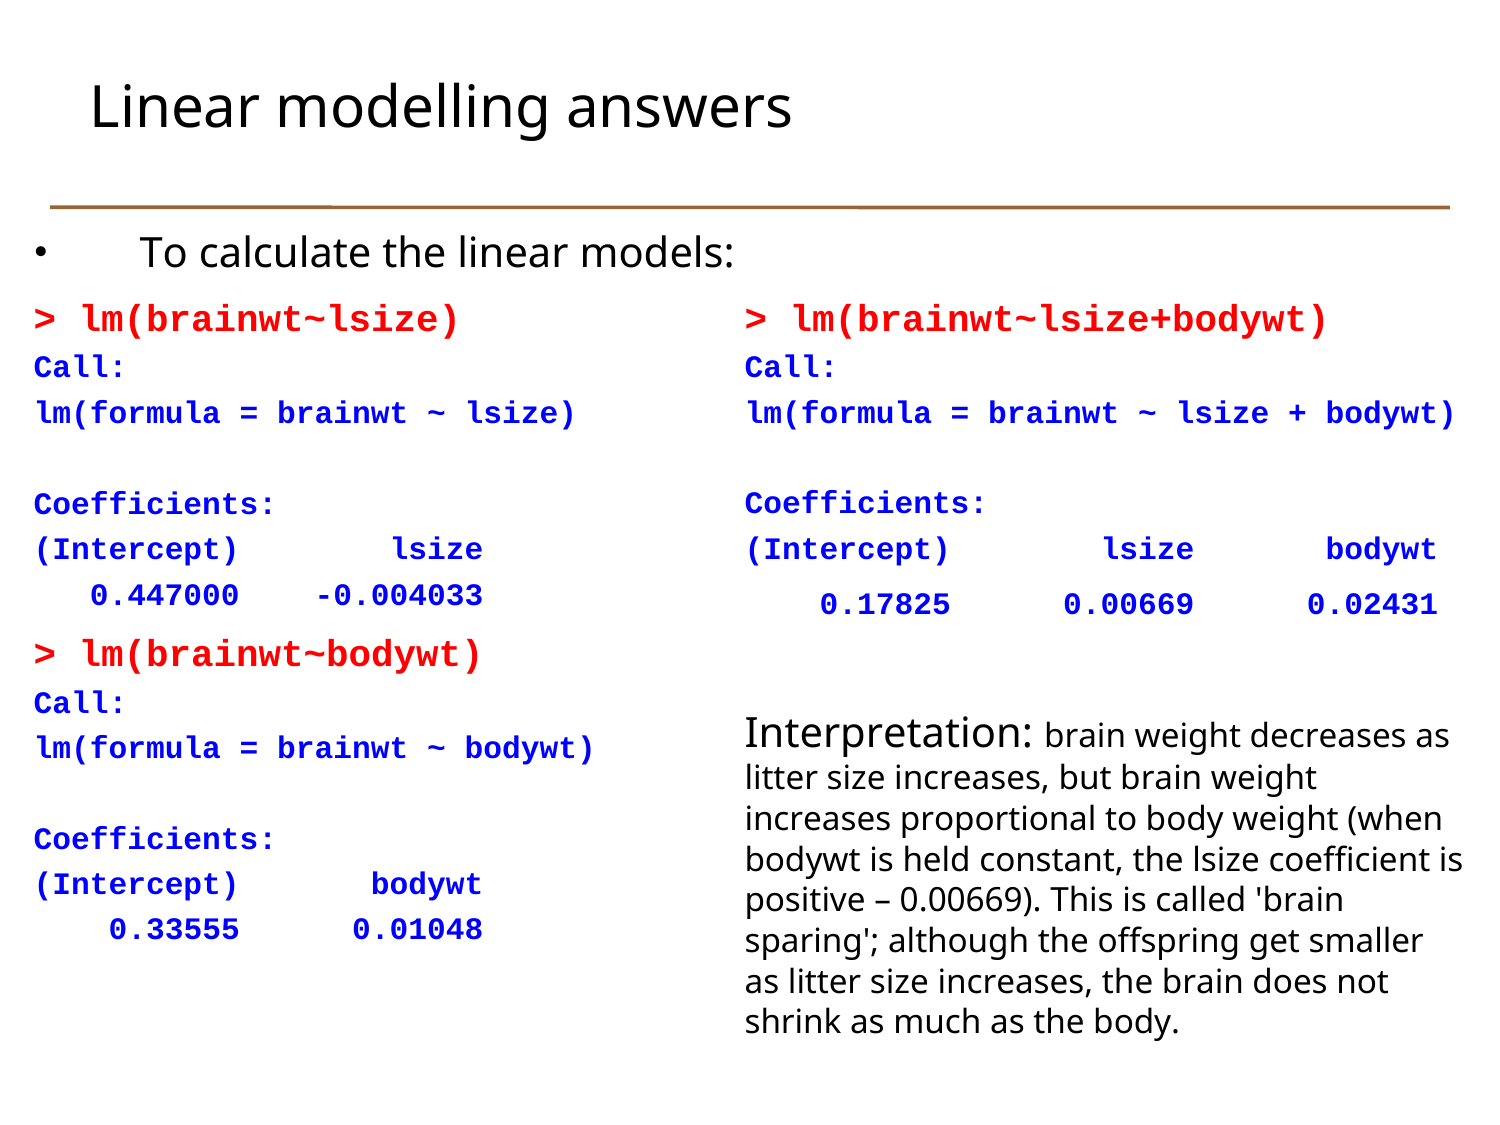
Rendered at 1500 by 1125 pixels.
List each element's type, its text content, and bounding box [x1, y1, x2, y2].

text_box > lm(brainwt~lsize+bodywt) Call: lm(formula = brainwt ~ lsize + bodywt) Coefficients: (Intercept) lsize bodywt 0.17825 0.00669 0.02431 Interpretation: brain weight decreases as litter size increases, but brain weight increases proportional to body weight (when bodywt is held constant, the lsize coefficient is positive – 0.00669). This is called 'brain sparing'; although the offspring get smaller as litter size increases, the brain does not shrink as much as the body. [744, 292, 1466, 1035]
text_box Linear modelling answers [75, 44, 1425, 233]
text_box To calculate the linear models: > lm(brainwt~lsize) Call: lm(formula = brainwt ~ lsize) Coefficients: (Intercept) lsize 0.447000 -0.004033 > lm(brainwt~bodywt) Call: lm(formula = brainwt ~ bodywt) Coefficients: (Intercept) bodywt 0.33555 0.01048 [33, 225, 795, 968]
